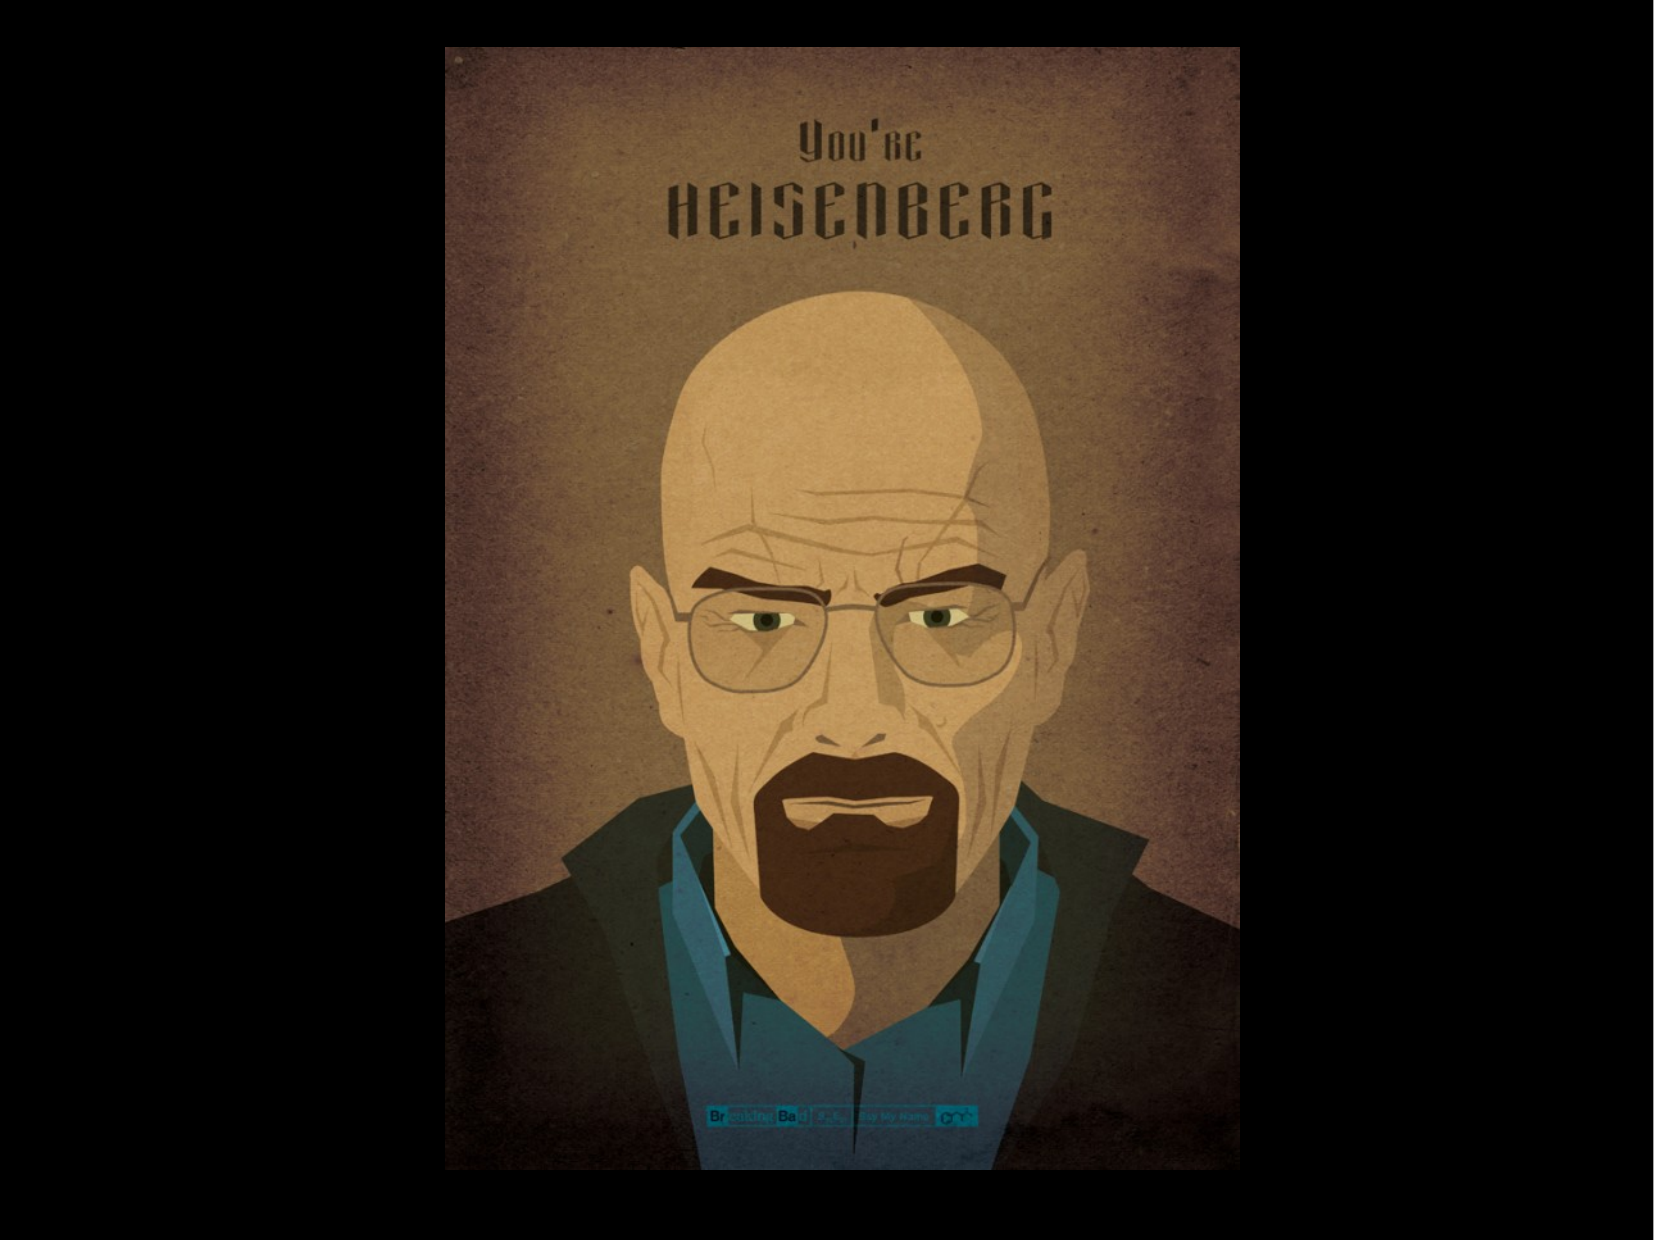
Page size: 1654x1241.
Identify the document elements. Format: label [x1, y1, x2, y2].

picture [445, 47, 1240, 1170]
